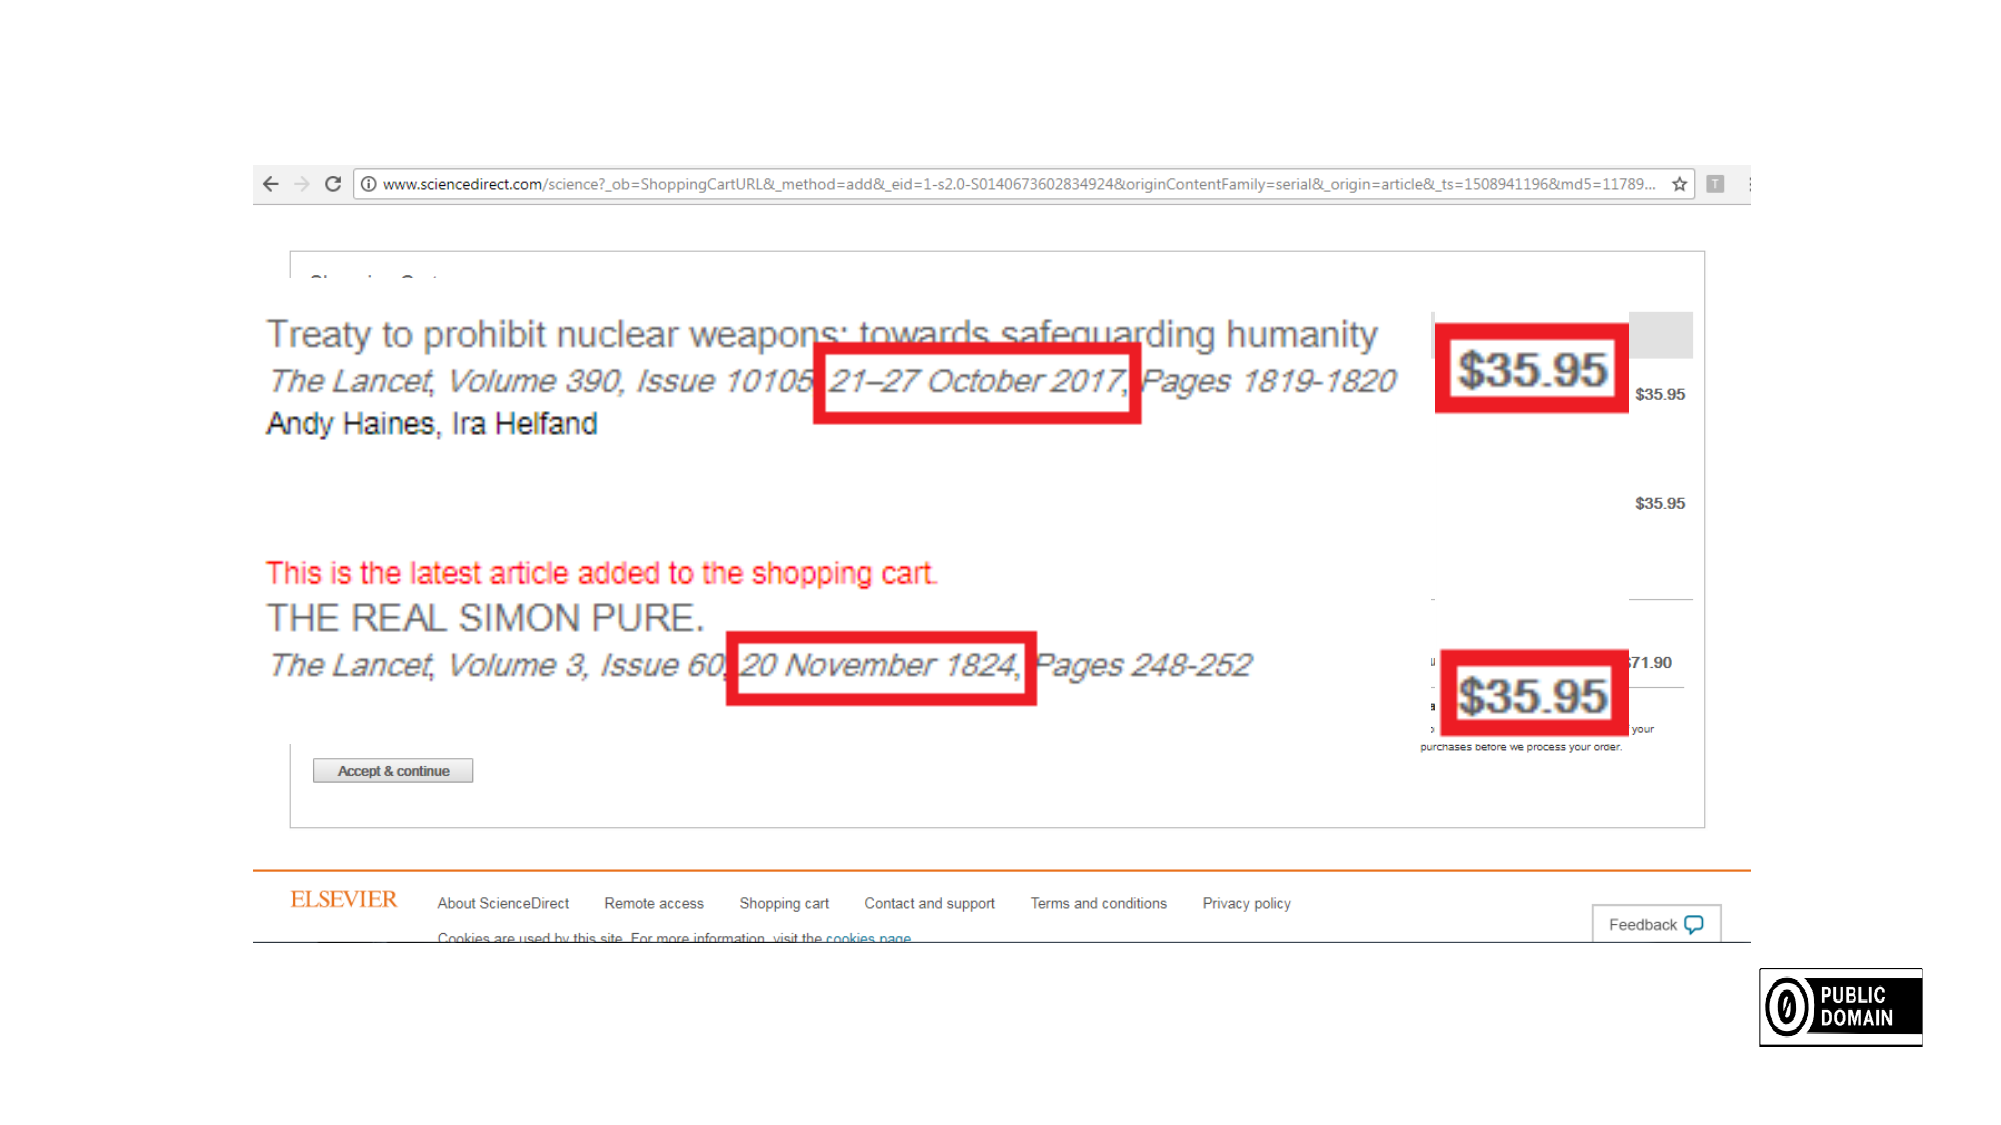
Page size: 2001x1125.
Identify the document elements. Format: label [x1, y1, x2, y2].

picture [249, 165, 1751, 944]
text_box [1759, 969, 1923, 1047]
